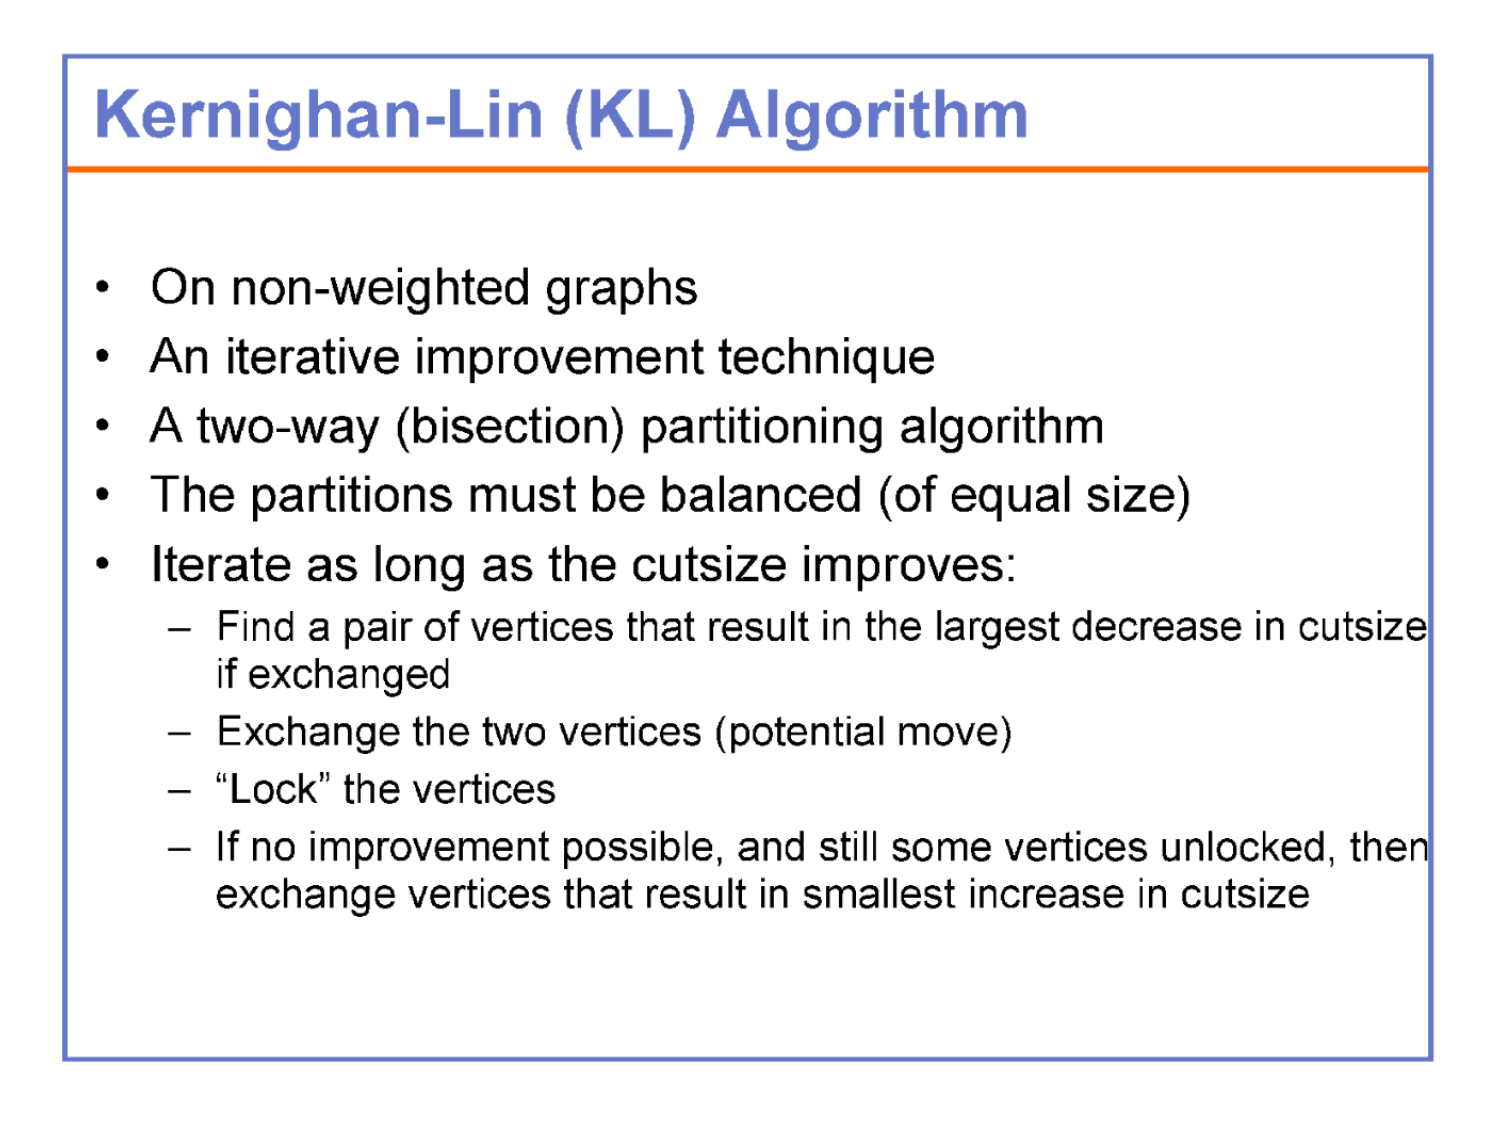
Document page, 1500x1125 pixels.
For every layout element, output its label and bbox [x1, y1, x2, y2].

picture [41, 11, 1459, 1079]
